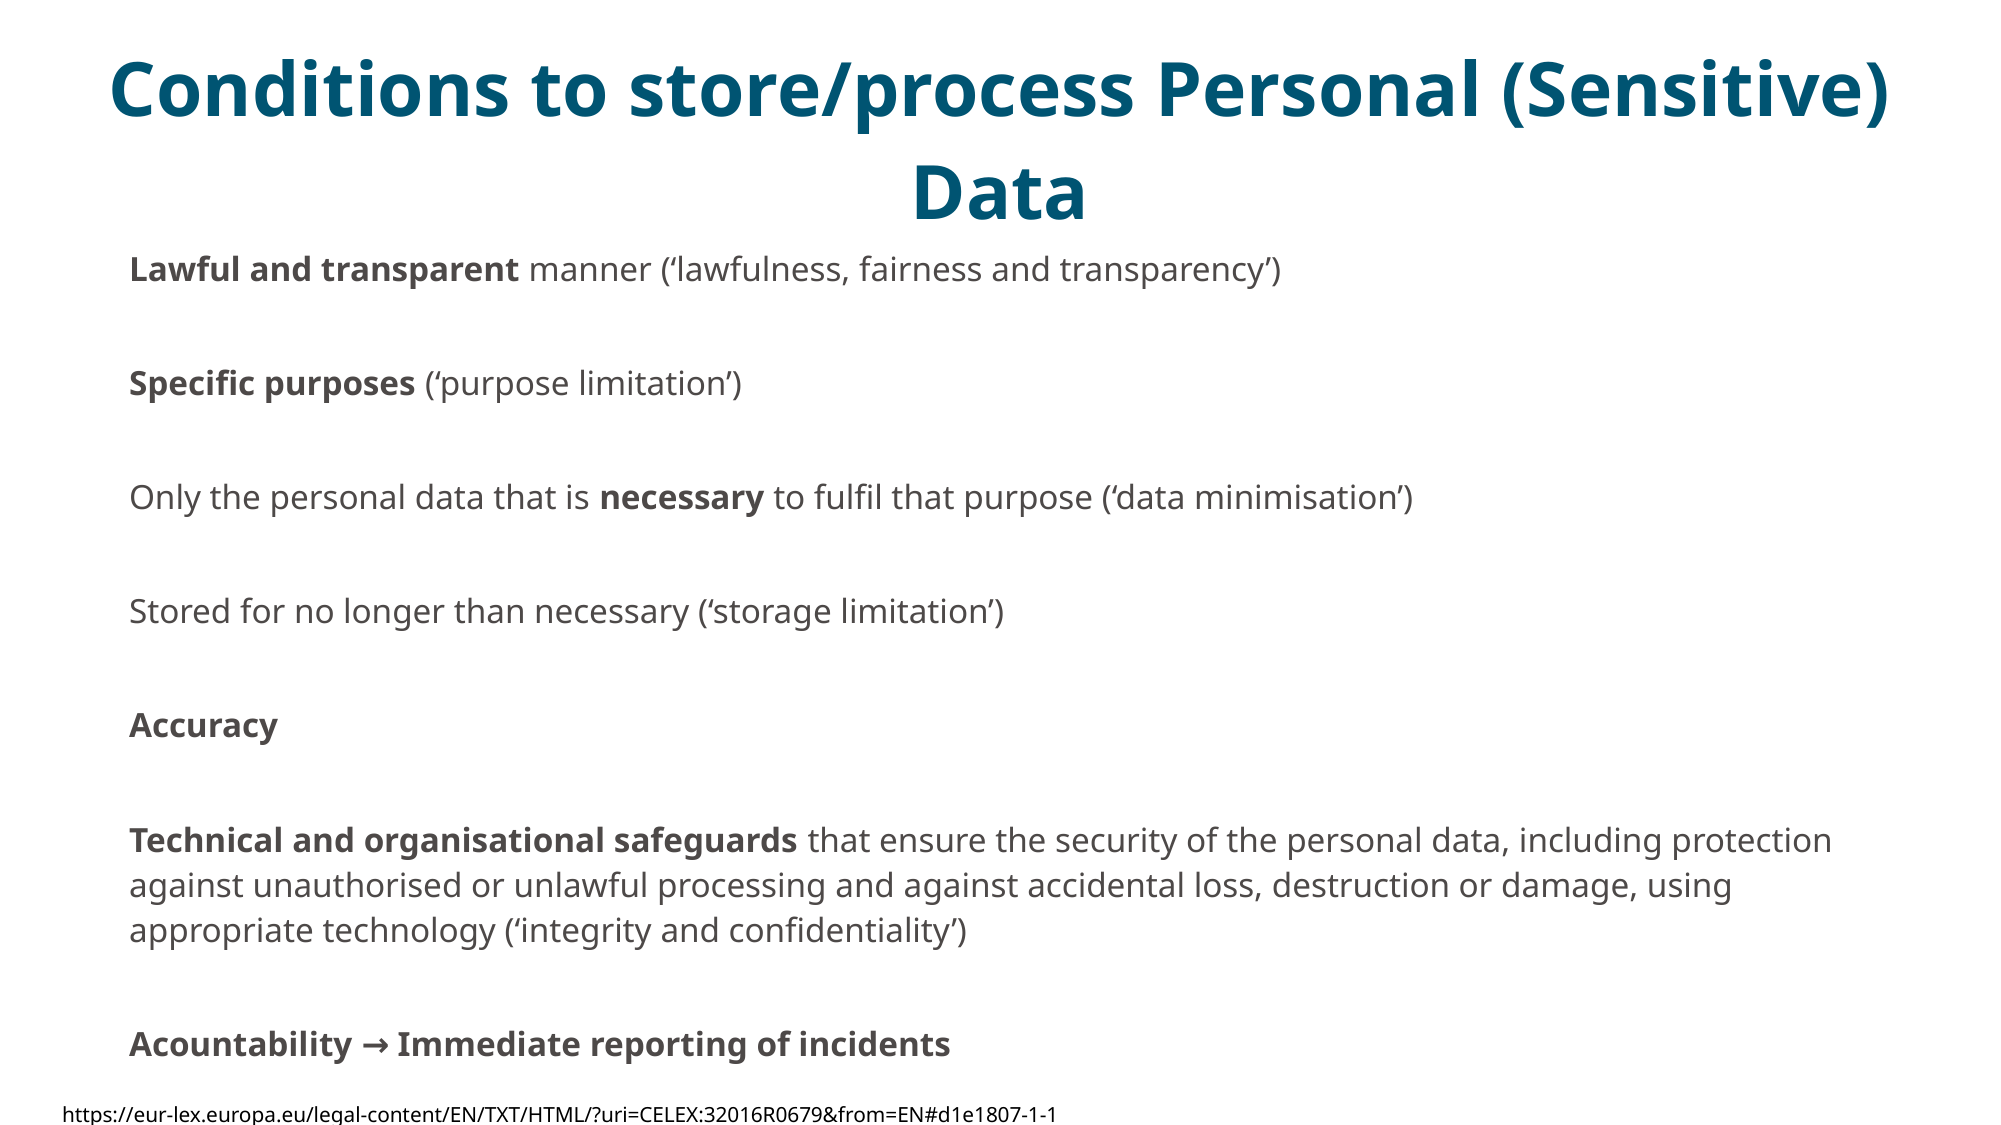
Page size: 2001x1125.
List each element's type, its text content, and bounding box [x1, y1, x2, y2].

list Lawful and transparent manner (‘lawfulness, fairness and transparency’) Specific purposes (‘purpose limitation’) Only the personal data that is necessary to fulfil that purpose (‘data minimisation’) Stored for no longer than necessary (‘storage limitation’) Accuracy Technical and organisational safeguards that ensure the security of the personal data, including protection against unauthorised or unlawful processing and against accidental loss, destruction or damage, using appropriate technology (‘integrity and confidentiality’) Acountability → Immediate reporting of incidents [100, 188, 1901, 1075]
text_box https://eur-lex.europa.eu/legal-content/EN/TXT/HTML/?uri=CELEX:32016R0679&from=EN#d1e1807-1-1 [47, 1092, 966, 1125]
title Conditions to store/process Personal (Sensitive) Data [99, 44, 1900, 233]
